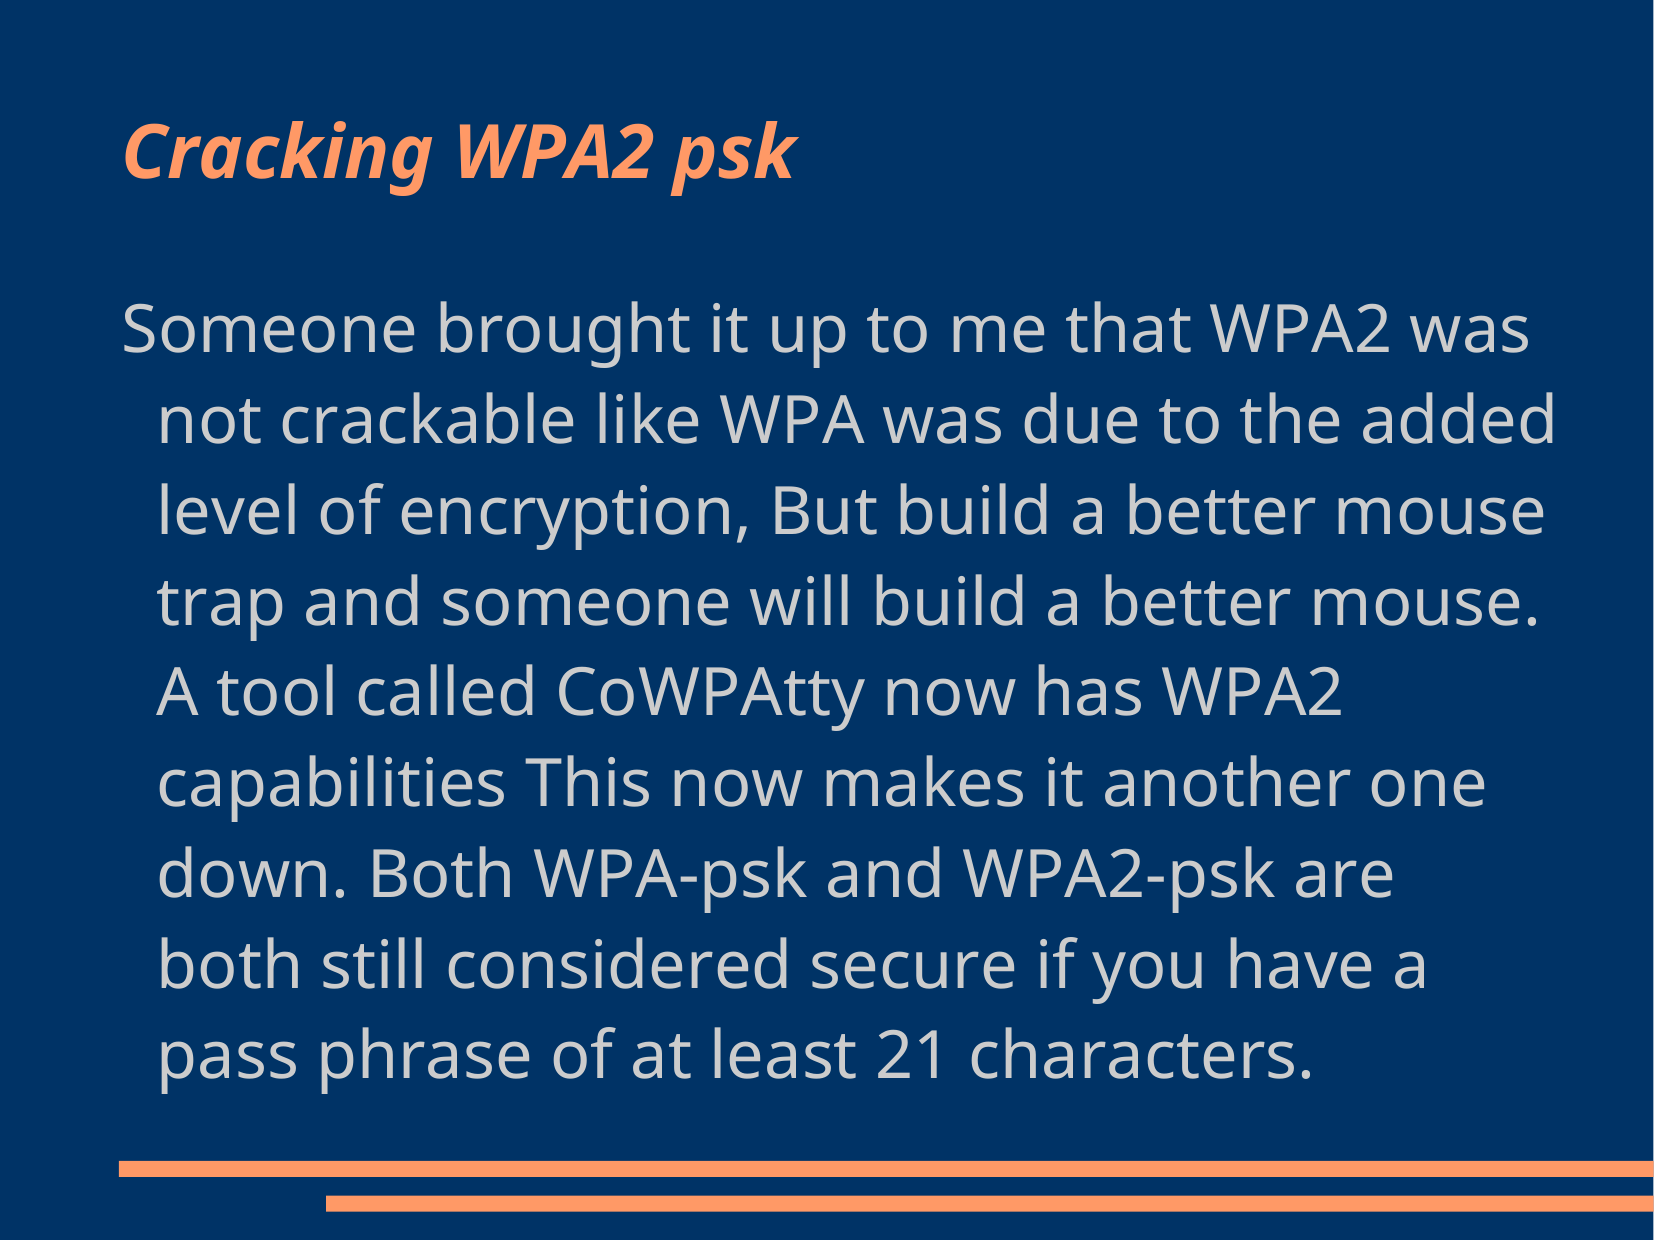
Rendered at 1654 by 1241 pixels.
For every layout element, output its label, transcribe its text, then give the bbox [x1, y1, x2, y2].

subtitle Someone brought it up to me that WPA2 was not crackable like WPA was due to the added level of encryption, But build a better mouse trap and someone will build a better mouse. A tool called CoWPAtty now has WPA2 capabilities This now makes it another one down. Both WPA-psk and WPA2-psk are both still considered secure if you have a pass phrase of at least 21 characters. [121, 322, 1561, 1133]
title Cracking WPA2 psk [121, 46, 1534, 254]
